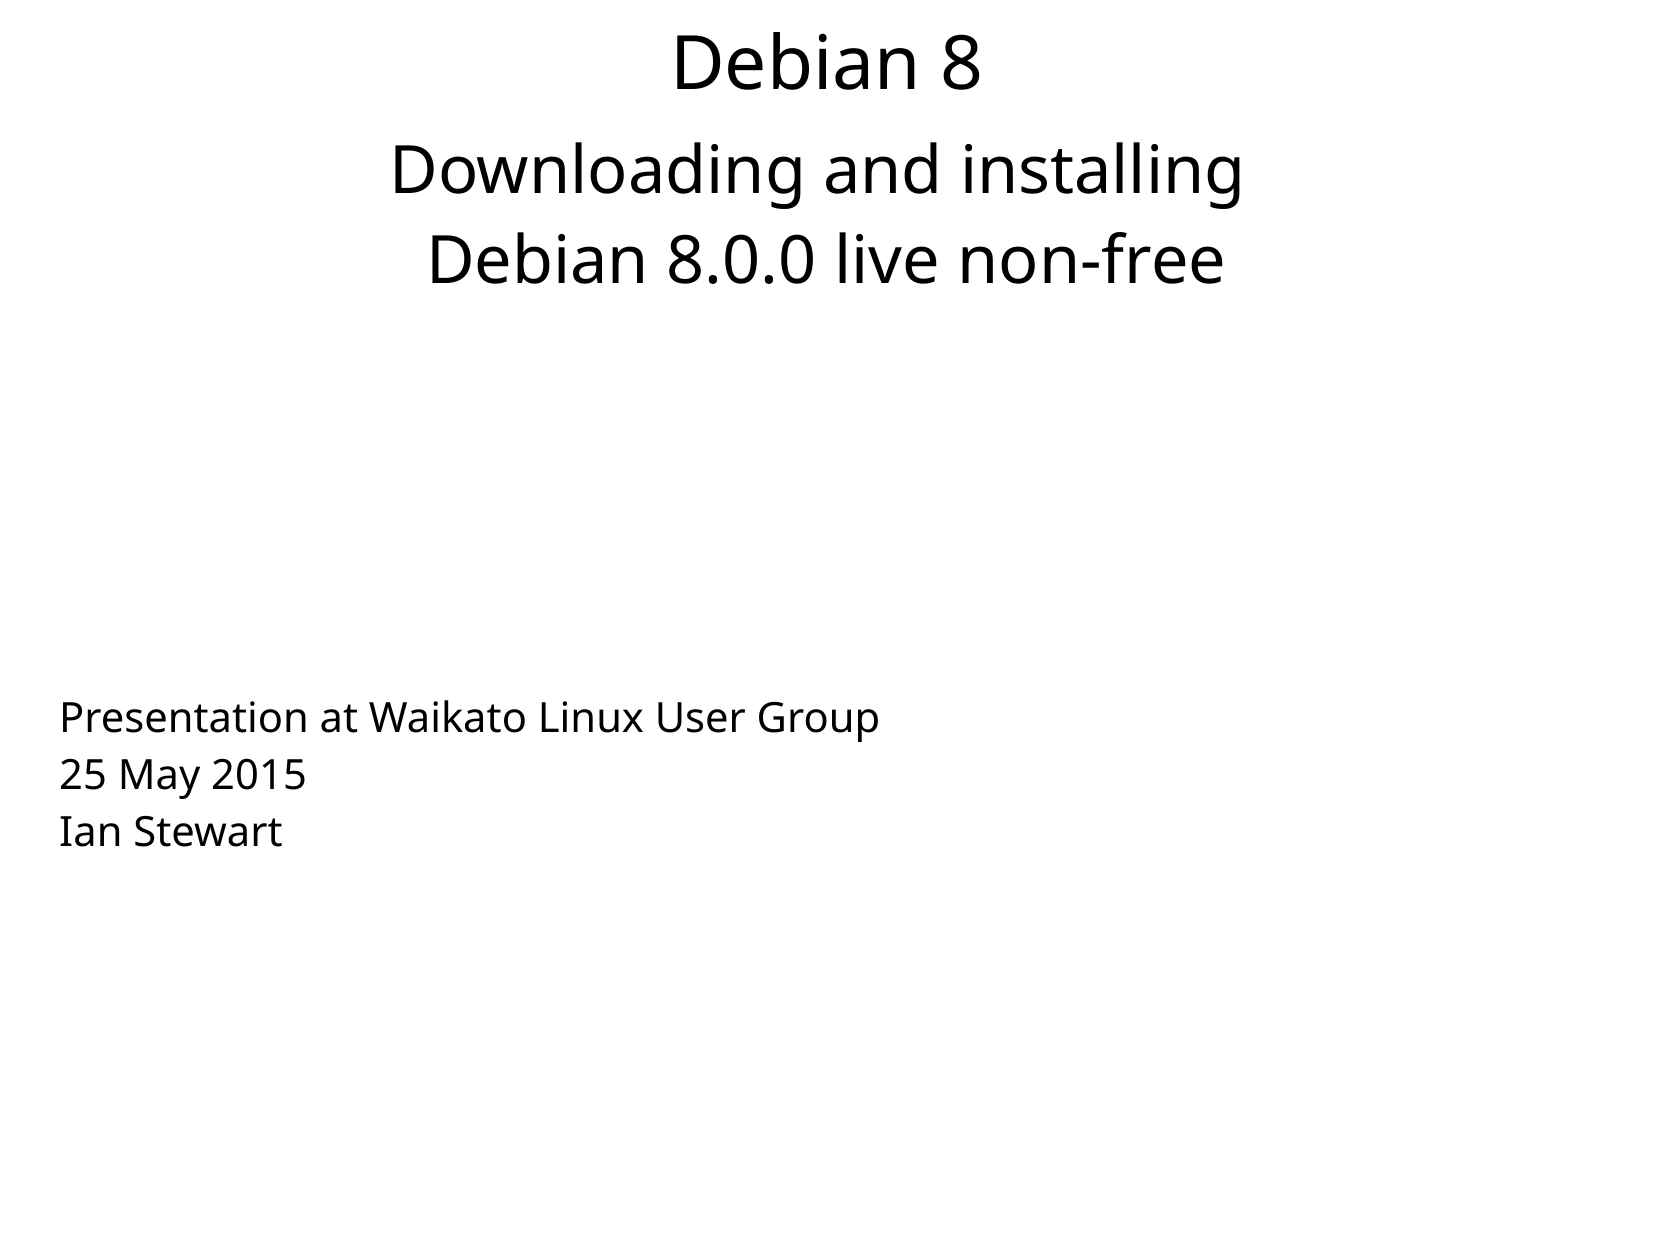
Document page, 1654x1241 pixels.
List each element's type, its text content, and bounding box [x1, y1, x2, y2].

text_box Presentation at Waikato Linux User Group 25 May 2015 Ian Stewart [59, 614, 1548, 934]
subtitle Downloading and installing Debian 8.0.0 live non-free [82, 138, 1571, 287]
title Debian 8 [82, 13, 1571, 107]
